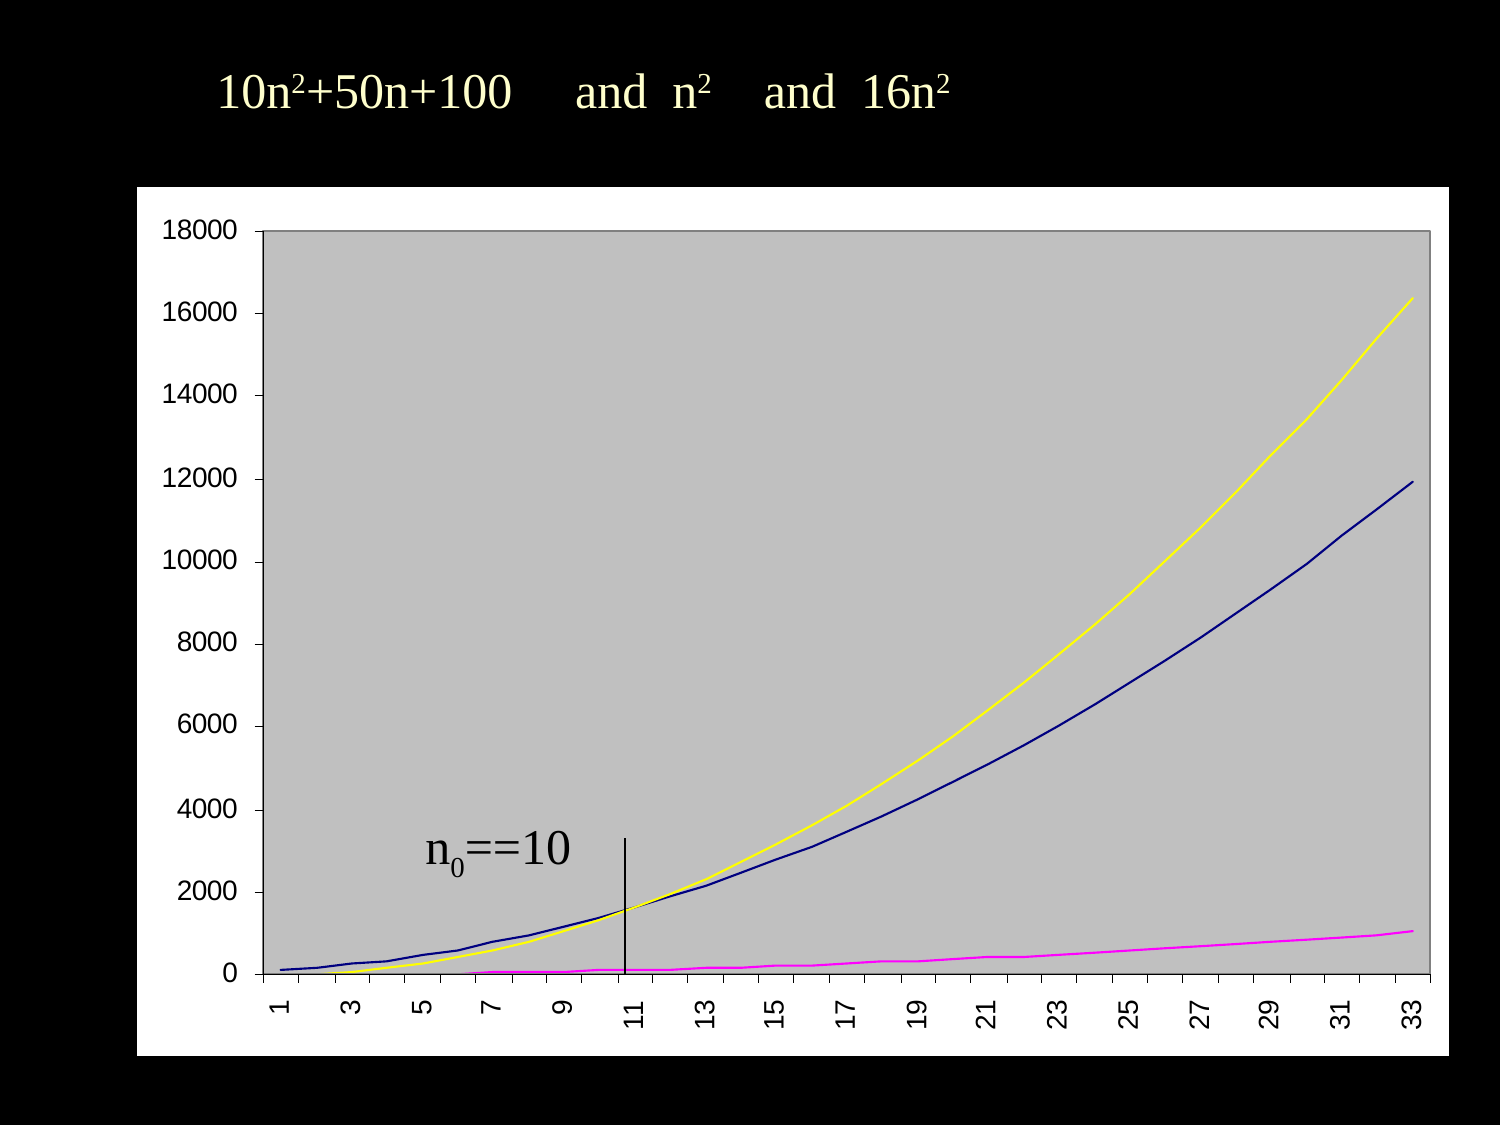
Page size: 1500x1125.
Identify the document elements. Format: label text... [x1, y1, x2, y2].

chart [125, 174, 1463, 1068]
text_box 10n2+50n+100 and n2 and 16n2 [201, 56, 966, 128]
text_box n0==10 [410, 812, 587, 892]
